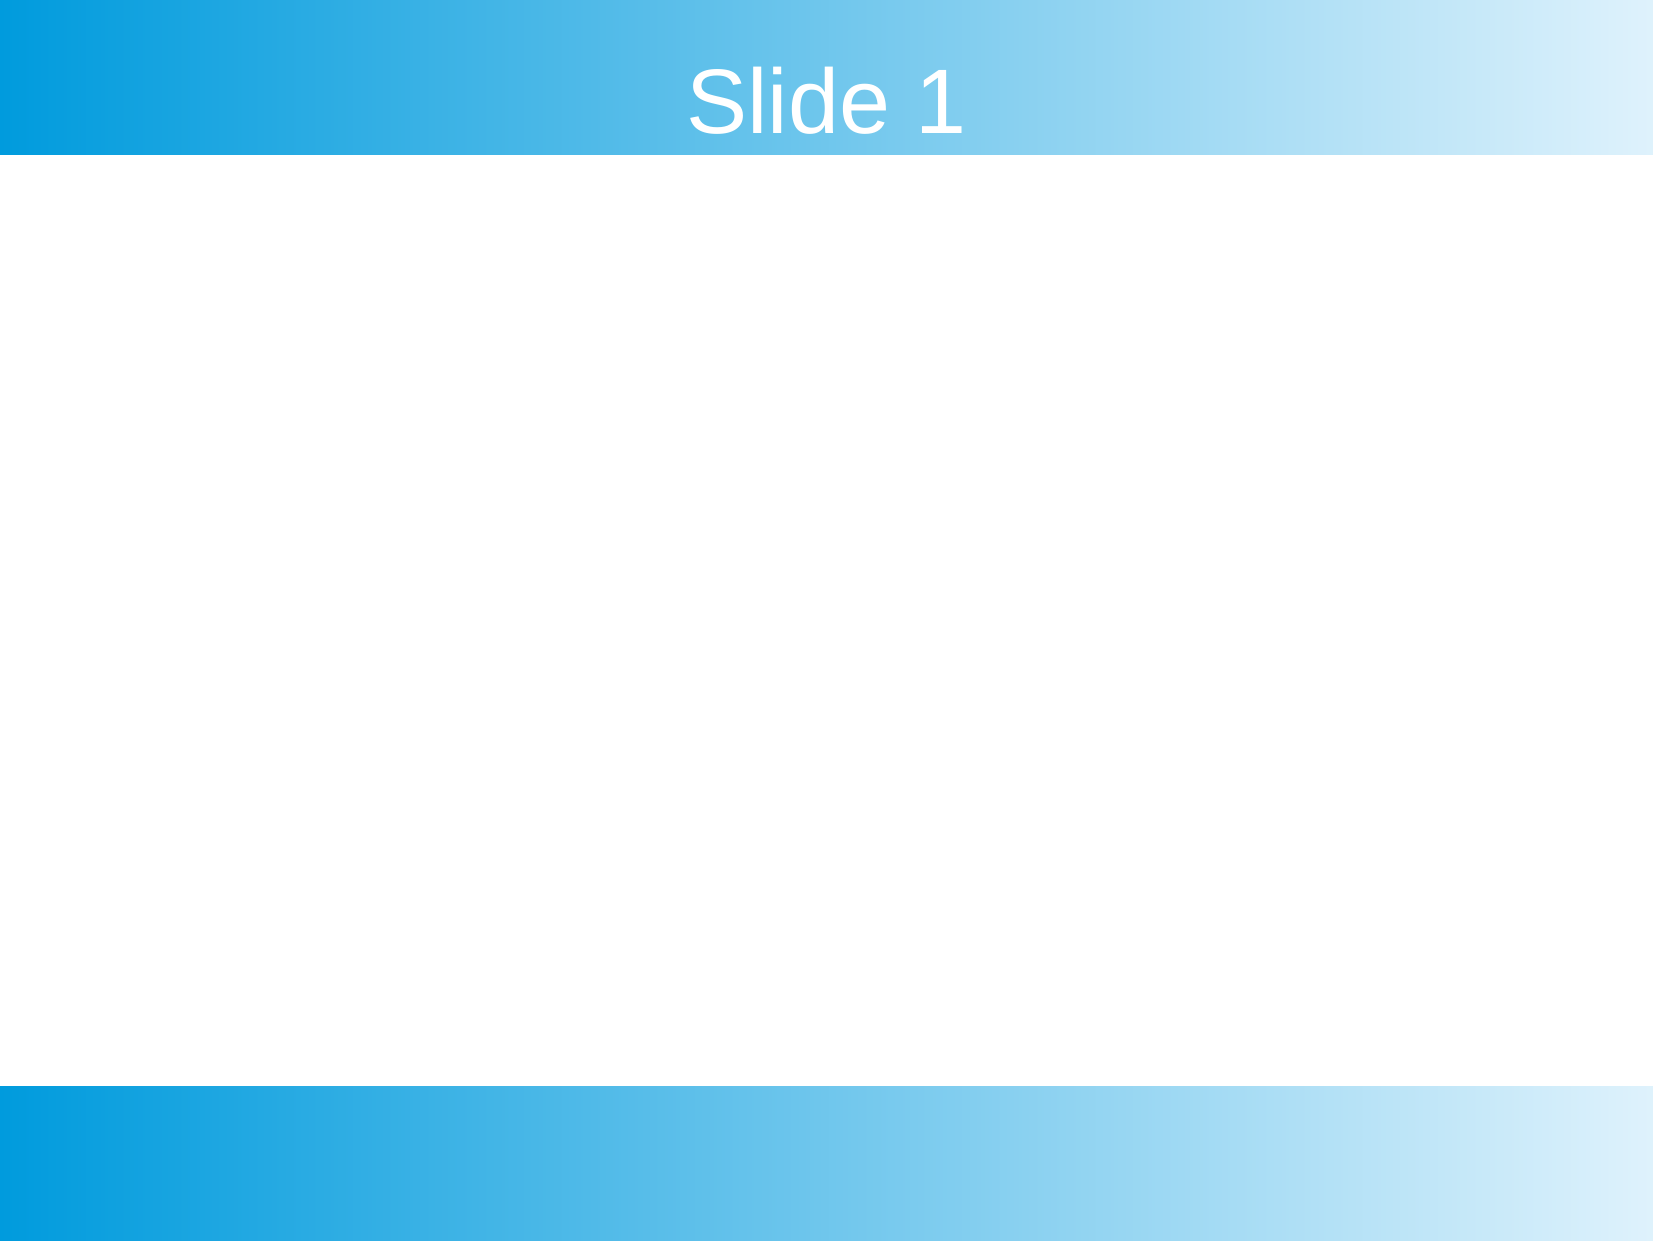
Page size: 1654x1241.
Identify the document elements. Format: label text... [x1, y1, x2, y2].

title Slide 1 [82, 49, 1571, 155]
